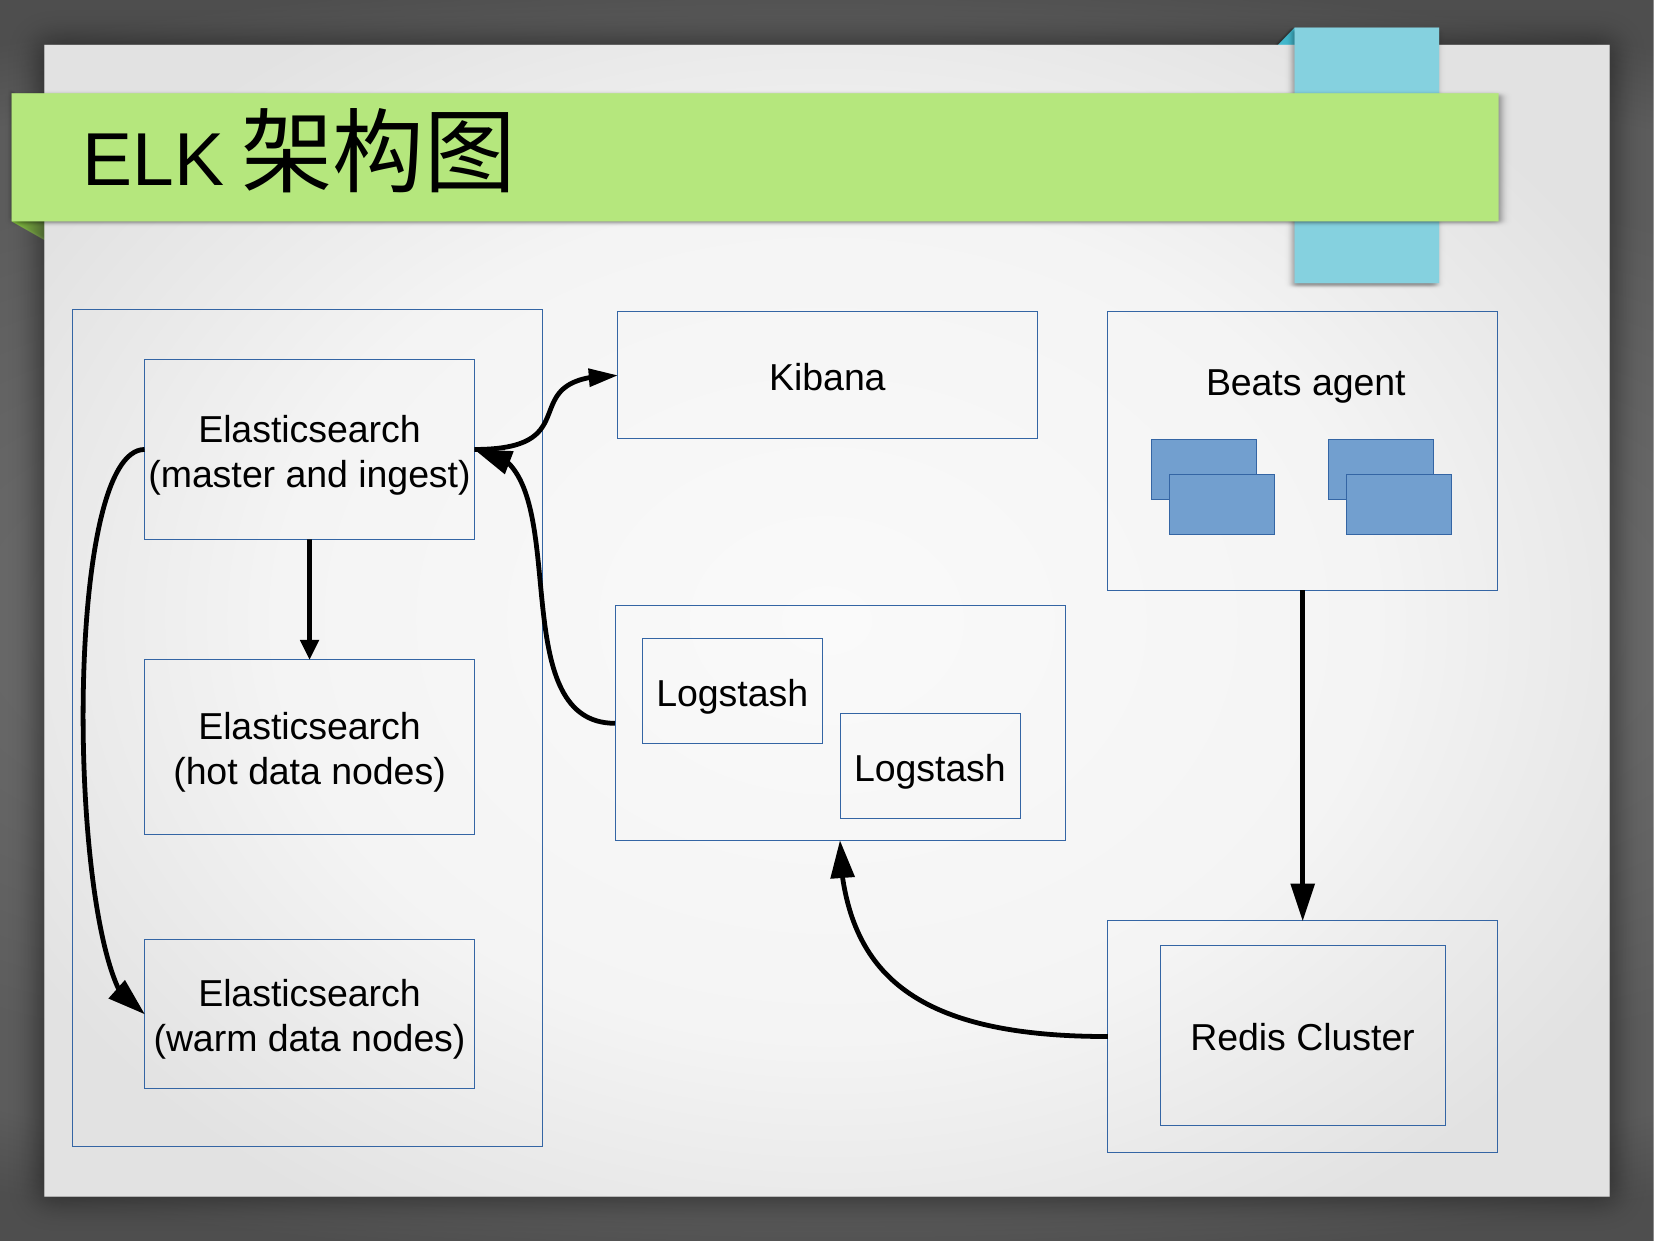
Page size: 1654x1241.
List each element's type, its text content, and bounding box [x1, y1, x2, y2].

text_box Logstash [642, 638, 823, 744]
text_box [1151, 439, 1275, 535]
text_box Elasticsearch (warm data nodes) [144, 939, 475, 1089]
text_box Redis Cluster [1160, 945, 1446, 1126]
text_box Kibana [617, 311, 1038, 439]
picture [0, 0, 1654, 1241]
text_box Logstash [840, 713, 1021, 819]
text_box Elasticsearch (master and ingest) [144, 359, 475, 540]
title ELK架构图 [82, 94, 1264, 213]
text_box Beats agent [1191, 350, 1421, 408]
text_box Elasticsearch (hot data nodes) [144, 659, 475, 835]
text_box [1328, 439, 1452, 535]
